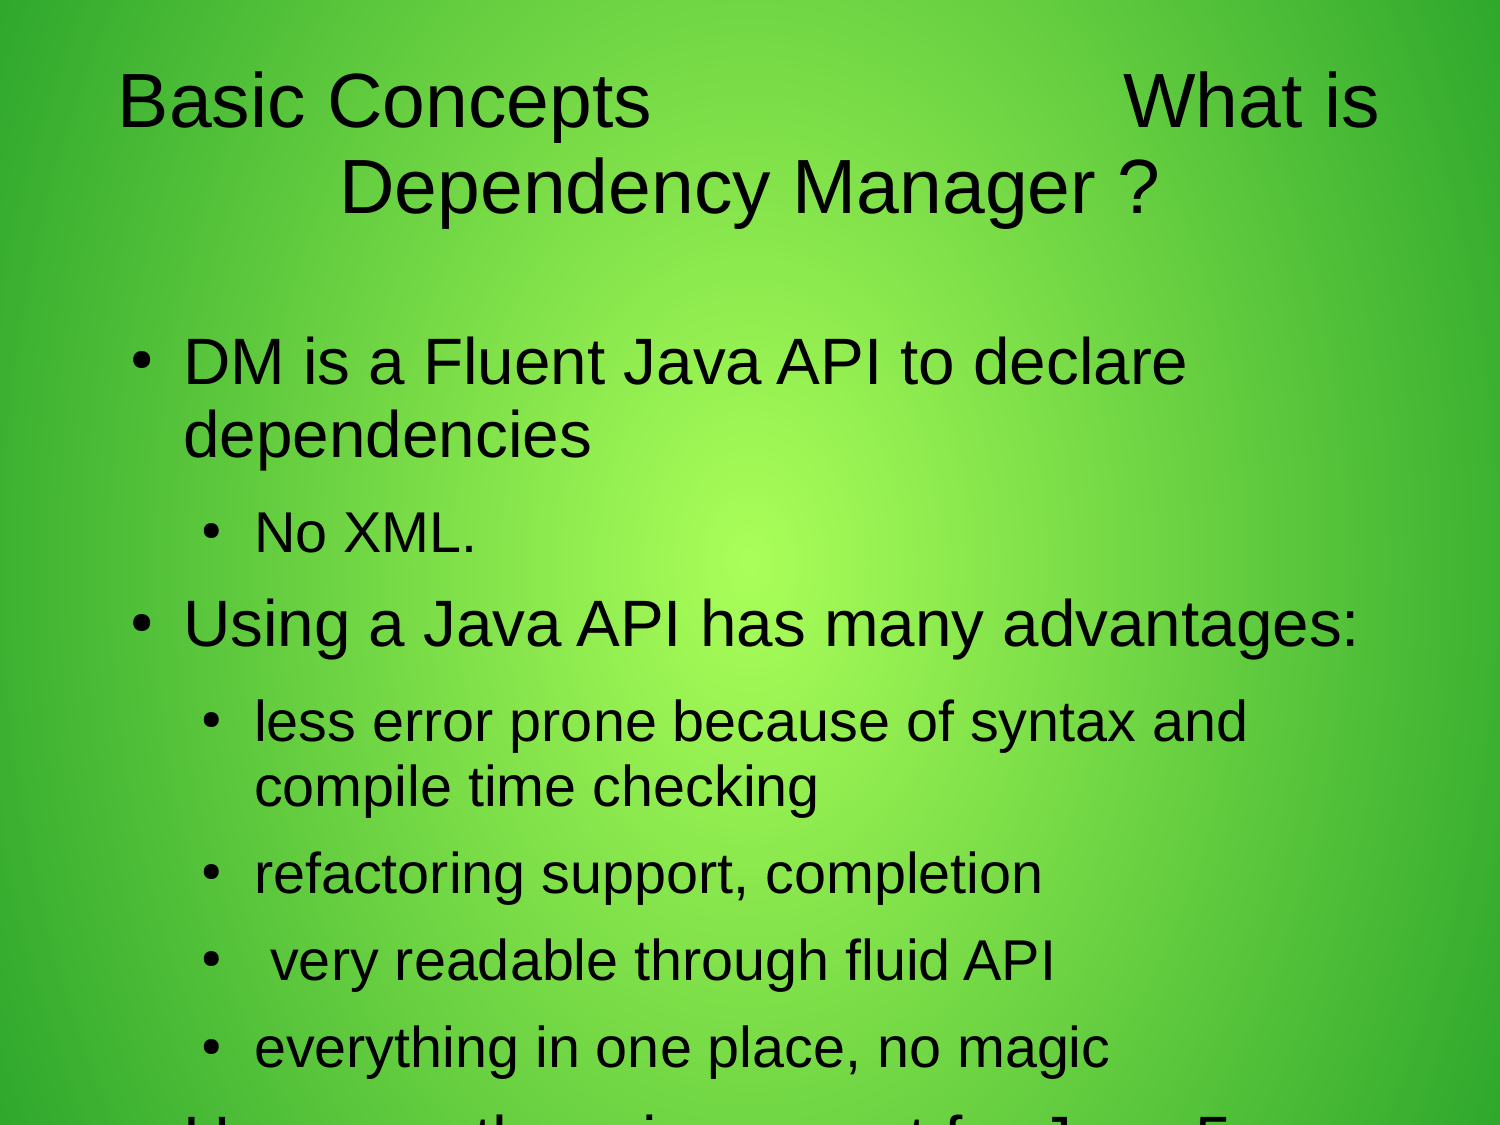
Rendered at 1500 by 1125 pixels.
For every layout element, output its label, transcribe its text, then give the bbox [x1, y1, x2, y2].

list DM is a Fluent Java API to declare dependencies No XML. Using a Java API has many advantages: less error prone because of syntax and compile time checking refactoring support, completion very readable through fluid API everything in one place, no magic However, there is support for Java 5 annotations (BndTools plugin) Support for Multi tenancy at the service level (Amdatu) [112, 324, 1388, 1043]
title Basic Concepts What is Dependency Manager ? [112, 49, 1388, 238]
